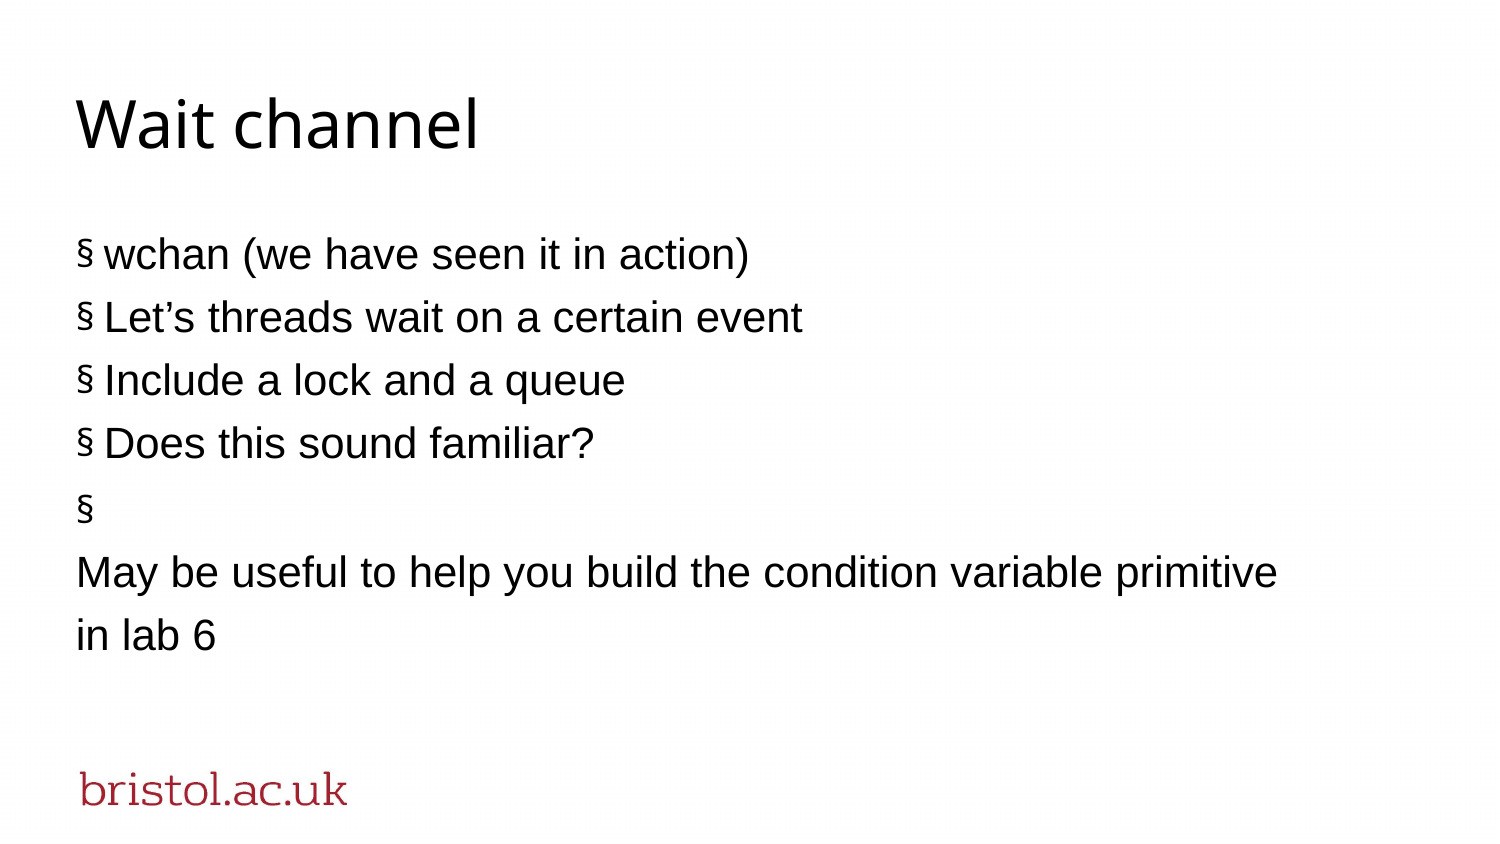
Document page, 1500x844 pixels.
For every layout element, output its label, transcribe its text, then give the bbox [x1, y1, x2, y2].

list wchan (we have seen it in action) Let’s threads wait on a certain event Include a lock and a queue Does this sound familiar? May be useful to help you build the condition variable primitive in lab 6 [60, 224, 1440, 699]
title Wait channel [60, 44, 1440, 209]
